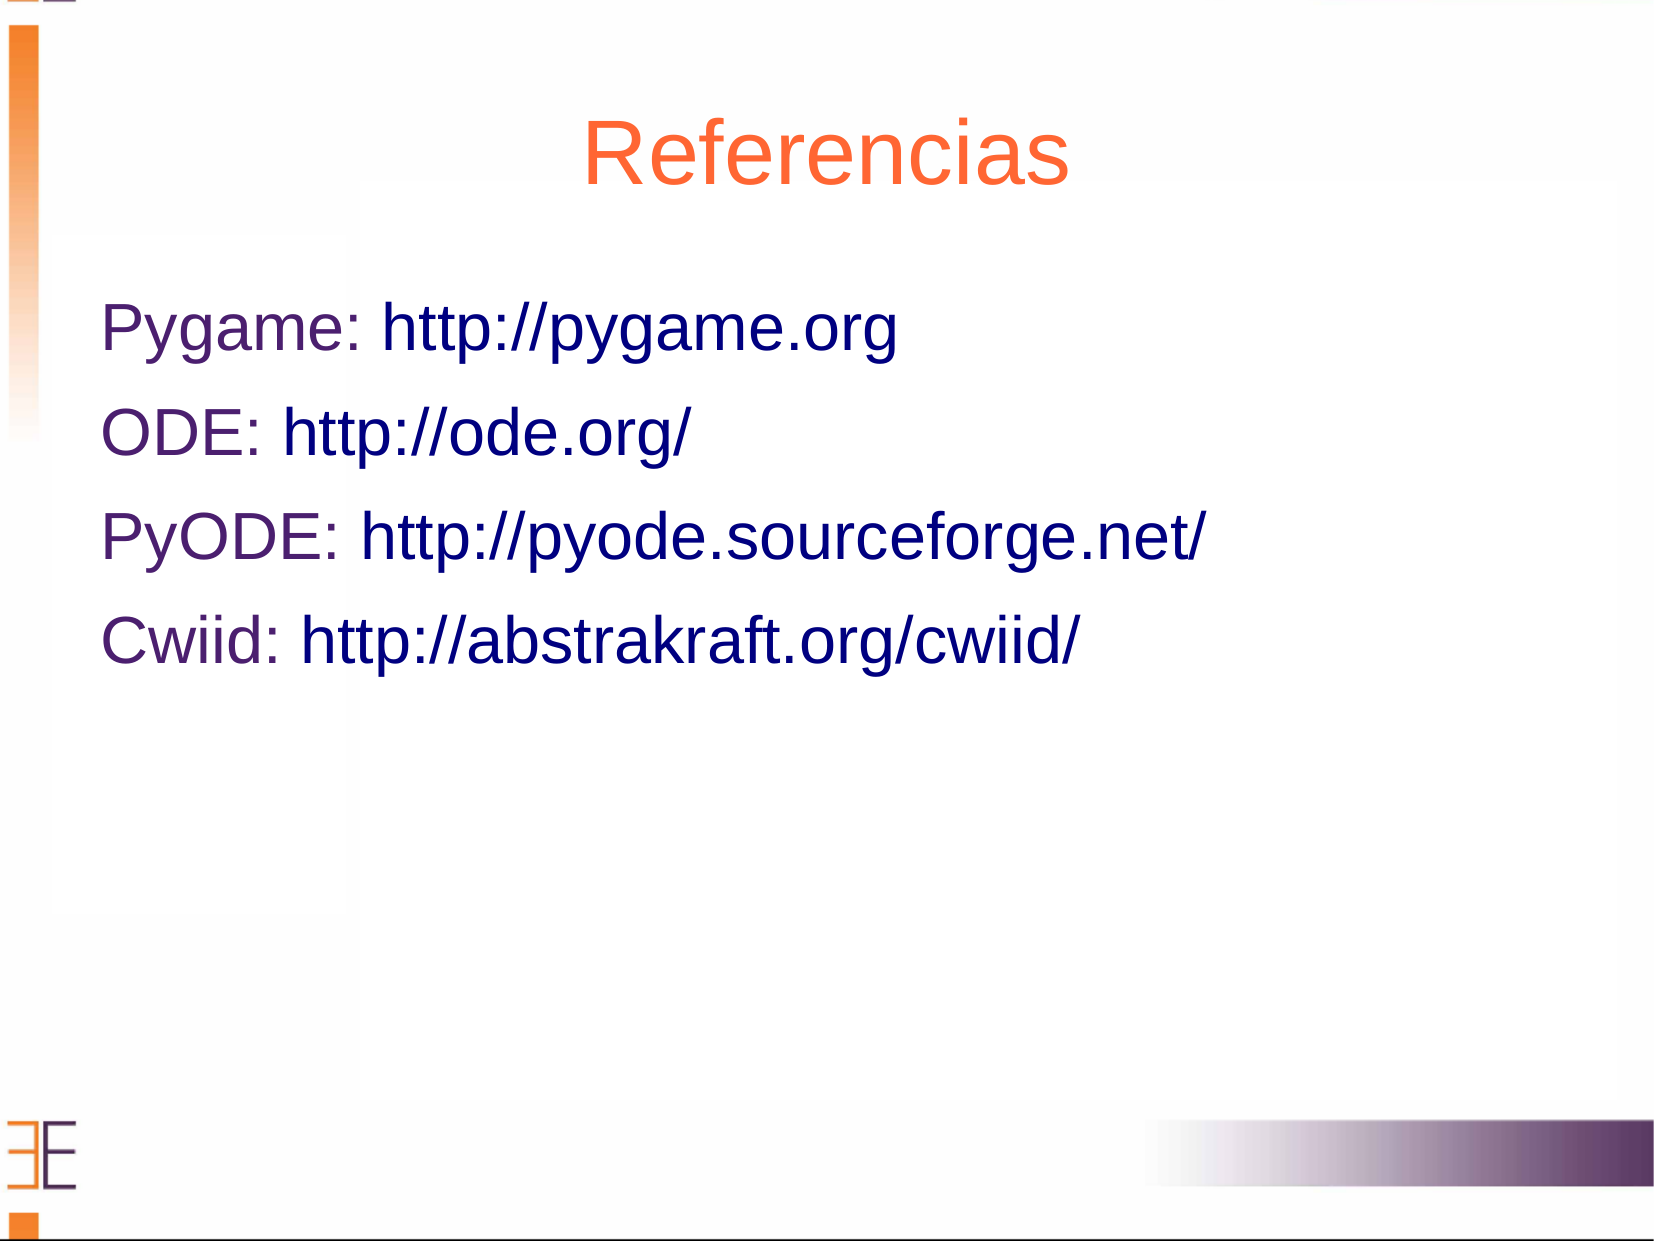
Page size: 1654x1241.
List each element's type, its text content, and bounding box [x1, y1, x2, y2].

title Referencias [82, 56, 1571, 250]
list Pygame: http://pygame.org ODE: http://ode.org/ PyODE: http://pyode.sourceforge.net/ Cwiid: http://abstrakraft.org/cwiid/ [82, 290, 1571, 1094]
picture [0, 0, 1654, 1241]
